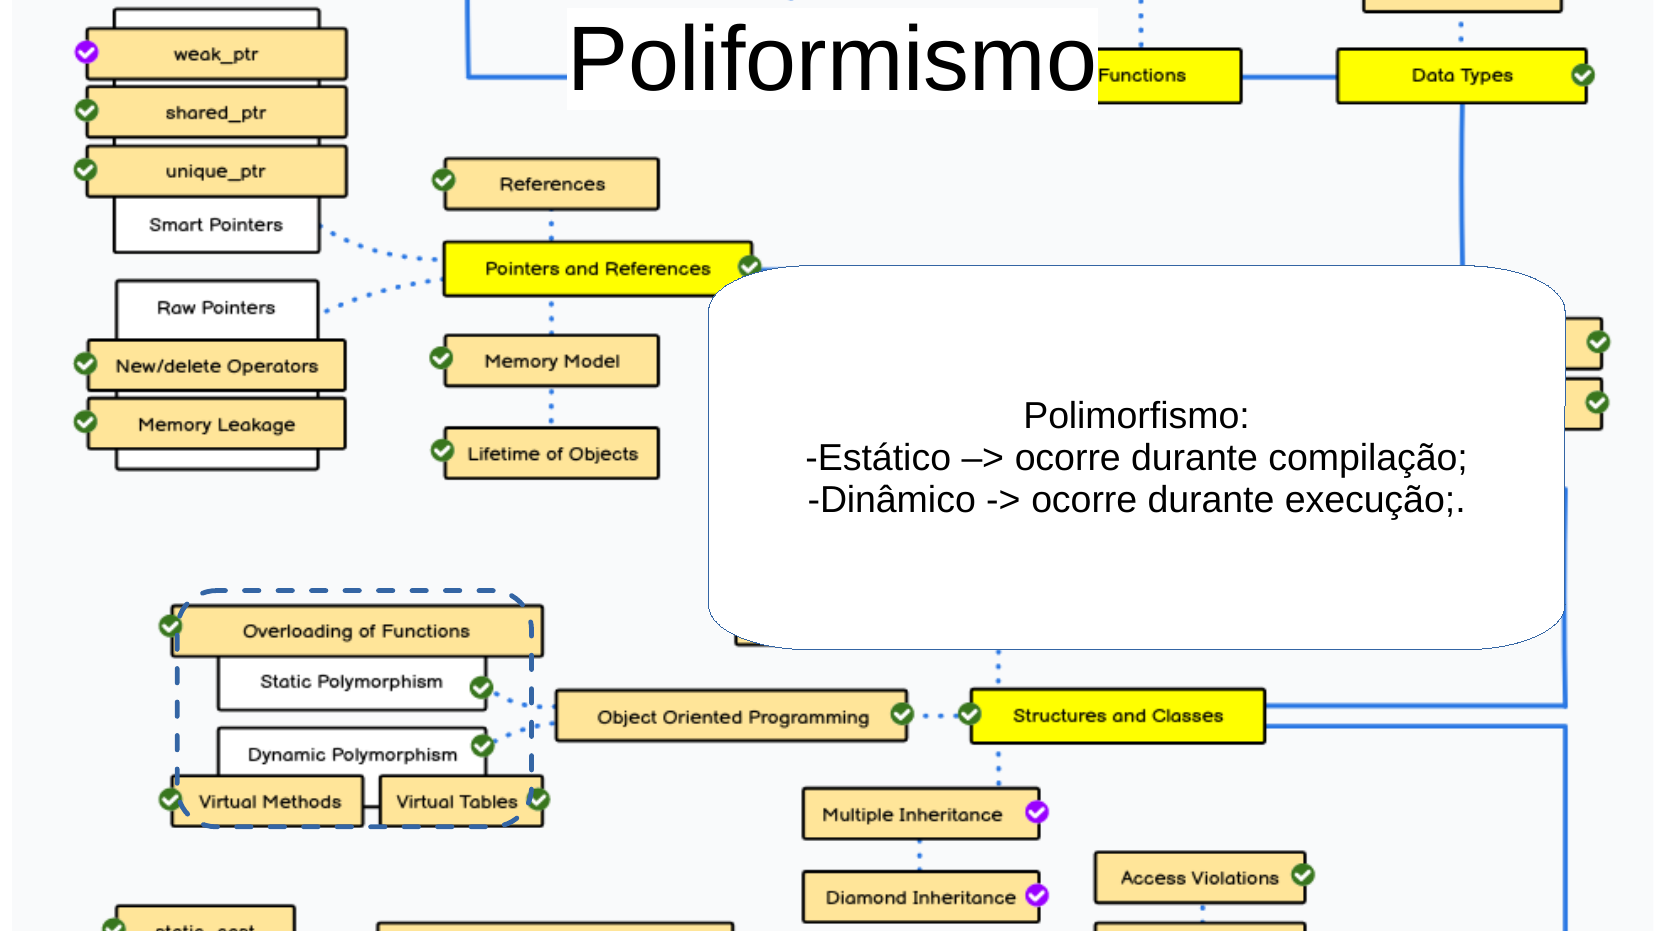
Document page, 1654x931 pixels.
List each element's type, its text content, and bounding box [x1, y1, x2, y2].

title Poliformismo [88, 0, 1577, 119]
text_box Polimorfismo: -Estático –> ocorre durante compilação; -Dinâmico -> ocorre durante execução;. [708, 265, 1566, 650]
picture [12, 0, 1654, 931]
